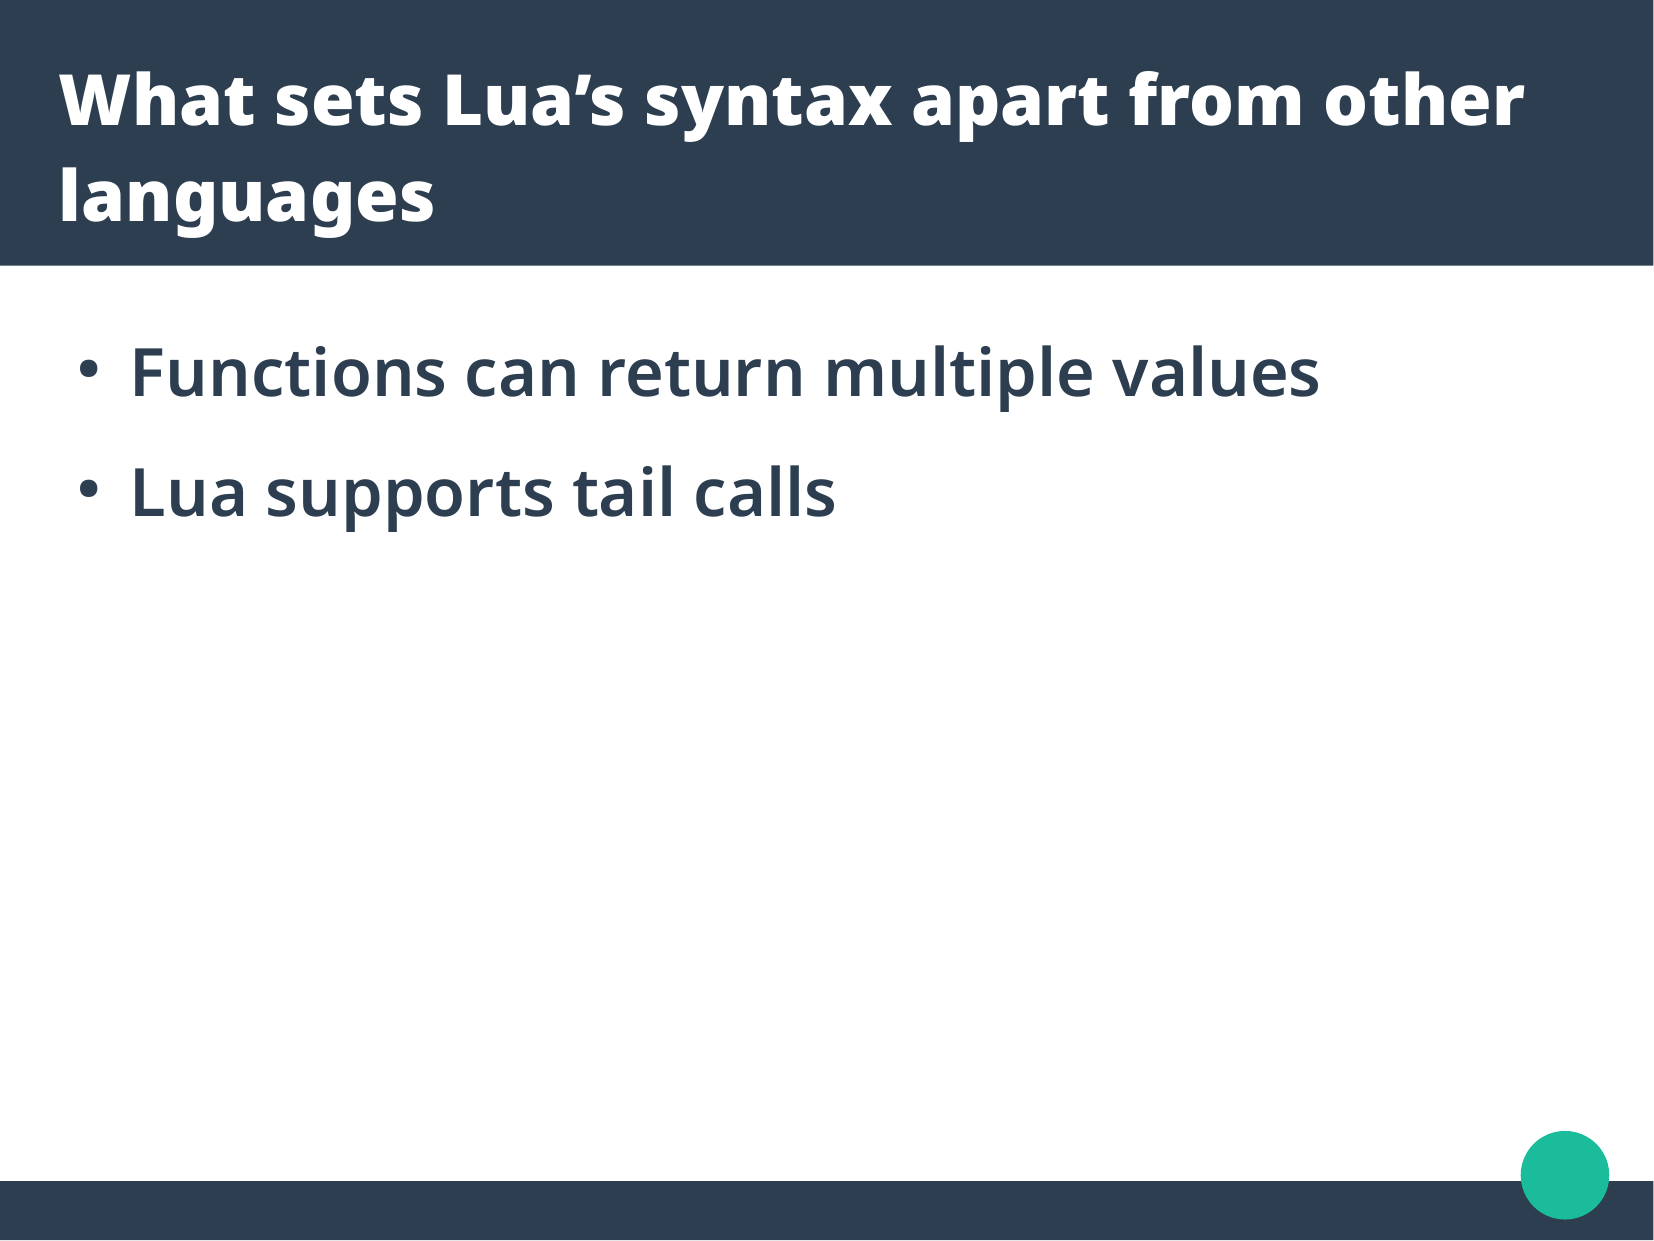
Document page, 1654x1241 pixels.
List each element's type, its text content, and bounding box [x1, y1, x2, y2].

title What sets Lua’s syntax apart from other languages [59, 49, 1595, 207]
list Functions can return multiple values Lua supports tail calls [59, 324, 1595, 1152]
